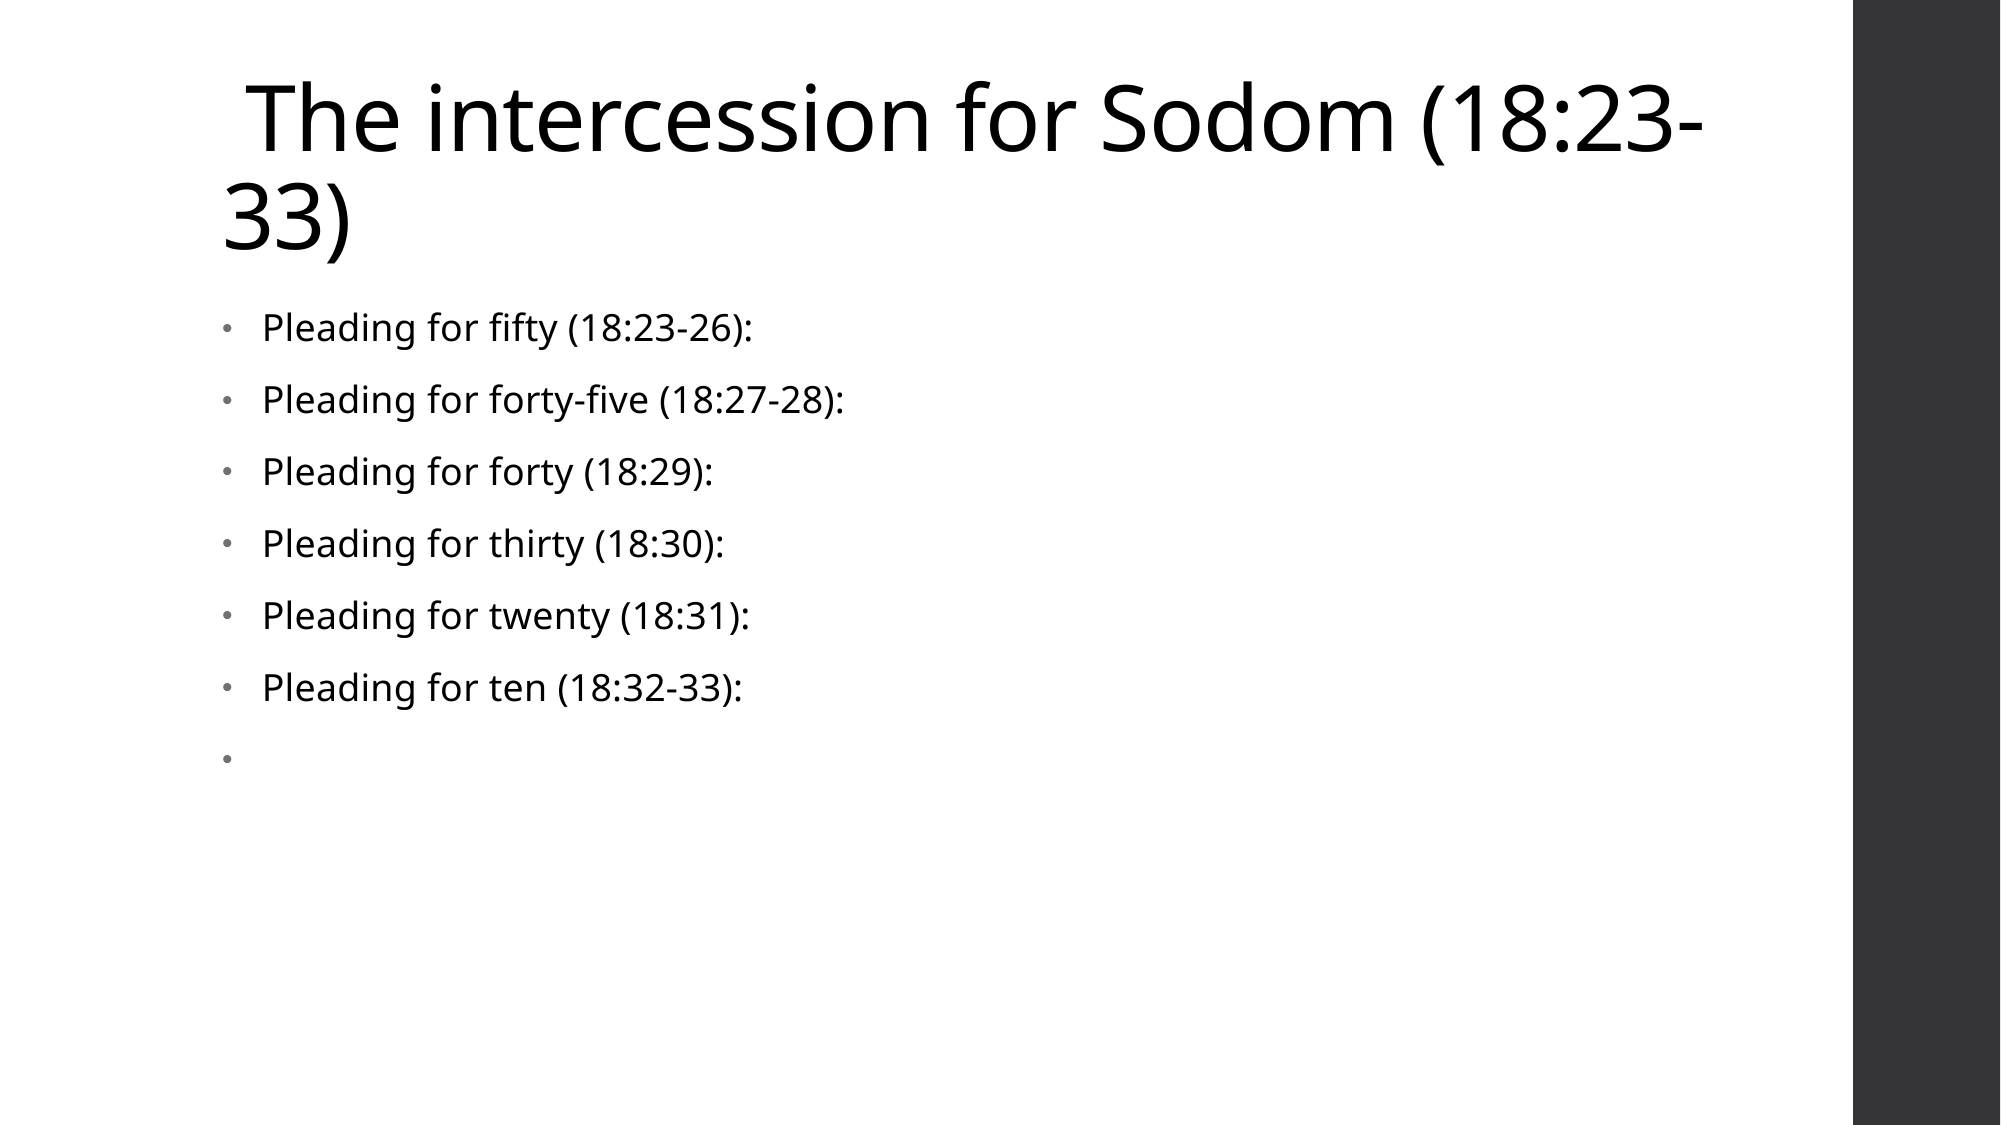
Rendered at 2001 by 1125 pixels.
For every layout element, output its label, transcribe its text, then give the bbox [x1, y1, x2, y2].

title The intercession for Sodom (18:23-33) [206, 60, 1797, 278]
list Pleading for fifty (18:23-26): Pleading for forty-five (18:27-28): Pleading for forty (18:29): Pleading for thirty (18:30): Pleading for twenty (18:31): Pleading for ten (18:32-33): [206, 299, 1617, 1014]
